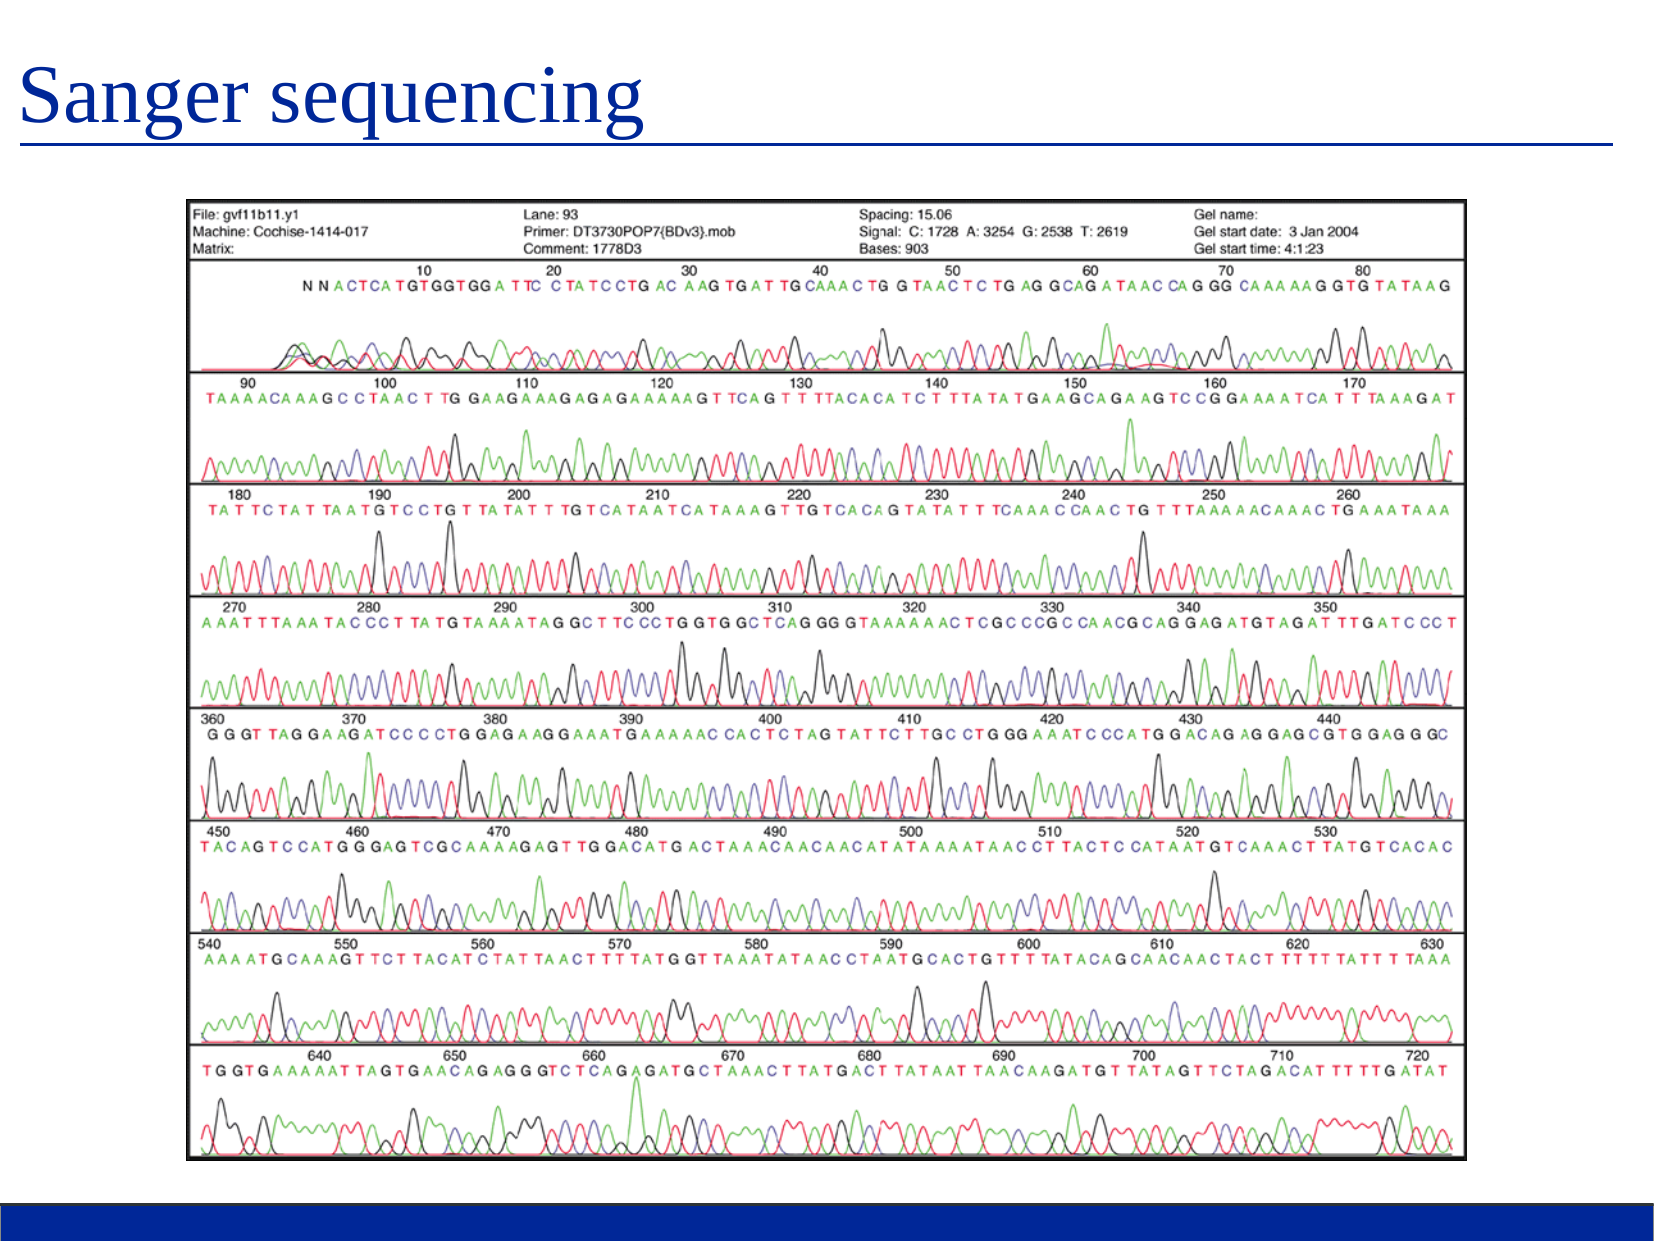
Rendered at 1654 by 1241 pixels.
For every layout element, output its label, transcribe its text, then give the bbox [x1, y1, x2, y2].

title Sanger sequencing [17, 0, 1589, 198]
picture [186, 199, 1467, 1161]
